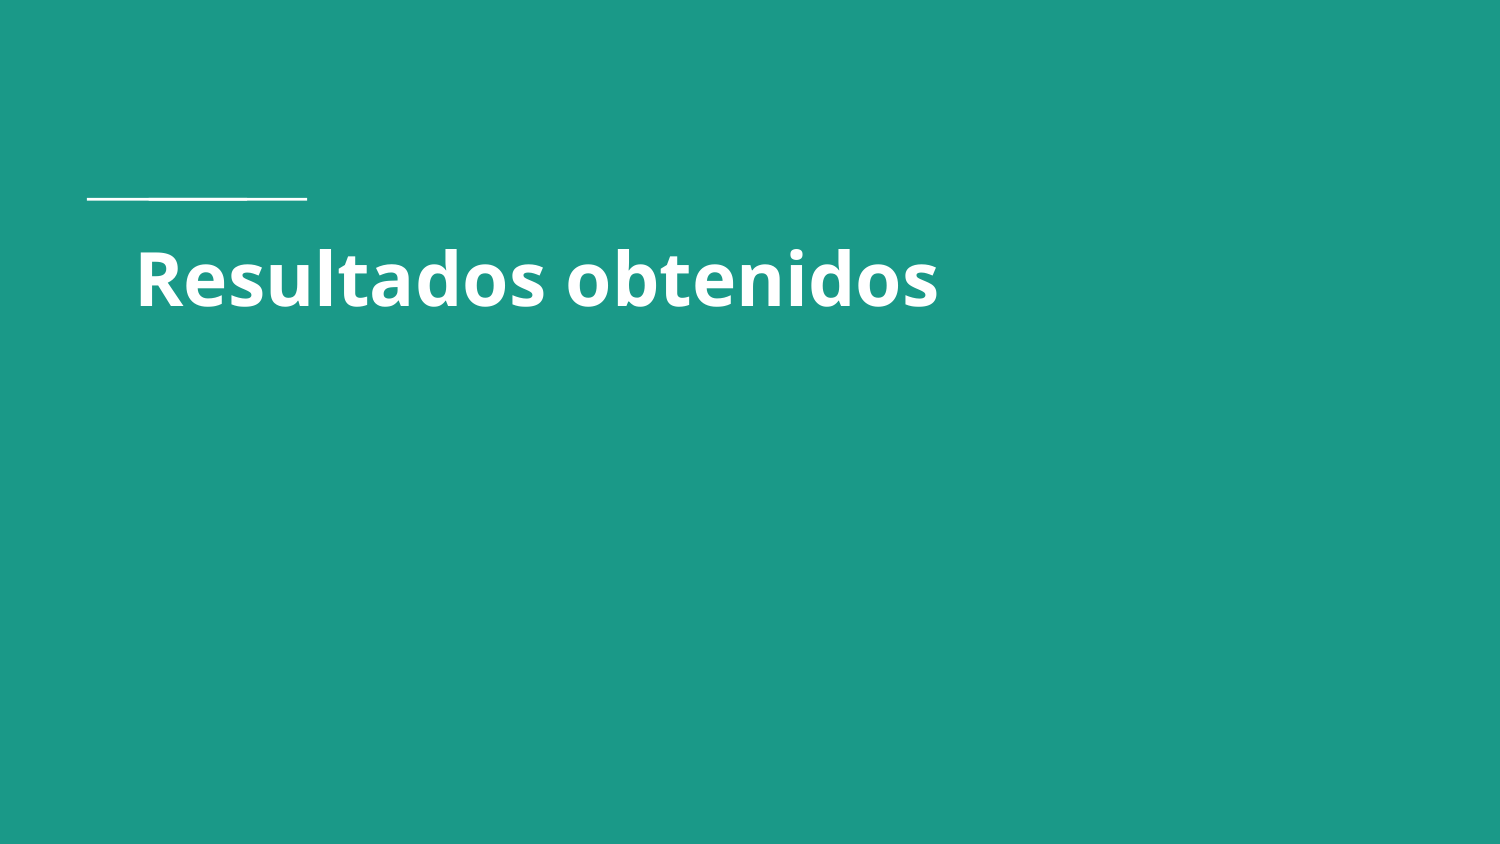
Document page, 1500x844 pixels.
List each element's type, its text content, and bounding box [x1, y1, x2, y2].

title Resultados obtenidos [119, 216, 1381, 466]
